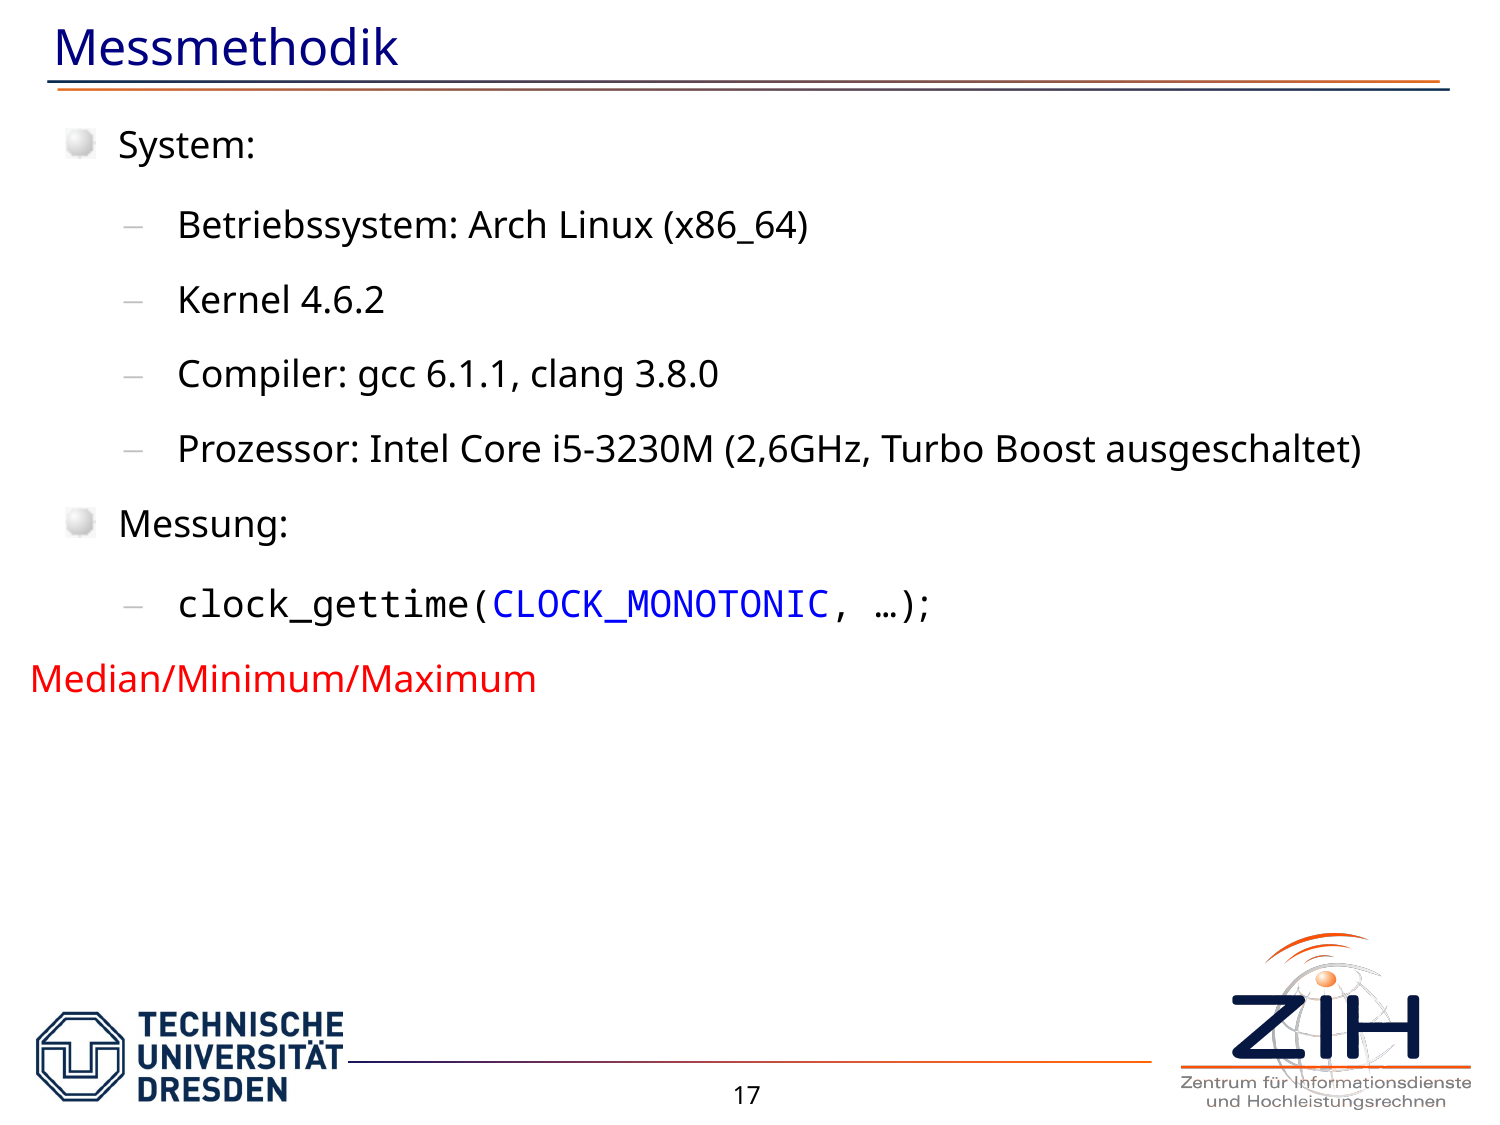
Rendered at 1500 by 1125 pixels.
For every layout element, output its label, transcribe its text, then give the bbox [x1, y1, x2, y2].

picture [1181, 933, 1471, 1110]
title Messmethodik [53, 12, 1453, 81]
picture [47, 80, 1450, 91]
list System: Betriebssystem: Arch Linux (x86_64) Kernel 4.6.2 Compiler: gcc 6.1.1, clang 3.8.0 Prozessor: Intel Core i5-3230M (2,6GHz, Turbo Boost ausgeschaltet) Messung: clock_gettime(CLOCK_MONOTONIC, …); Median/Minimum/Maximum [29, 118, 1418, 968]
picture [35, 1011, 343, 1102]
